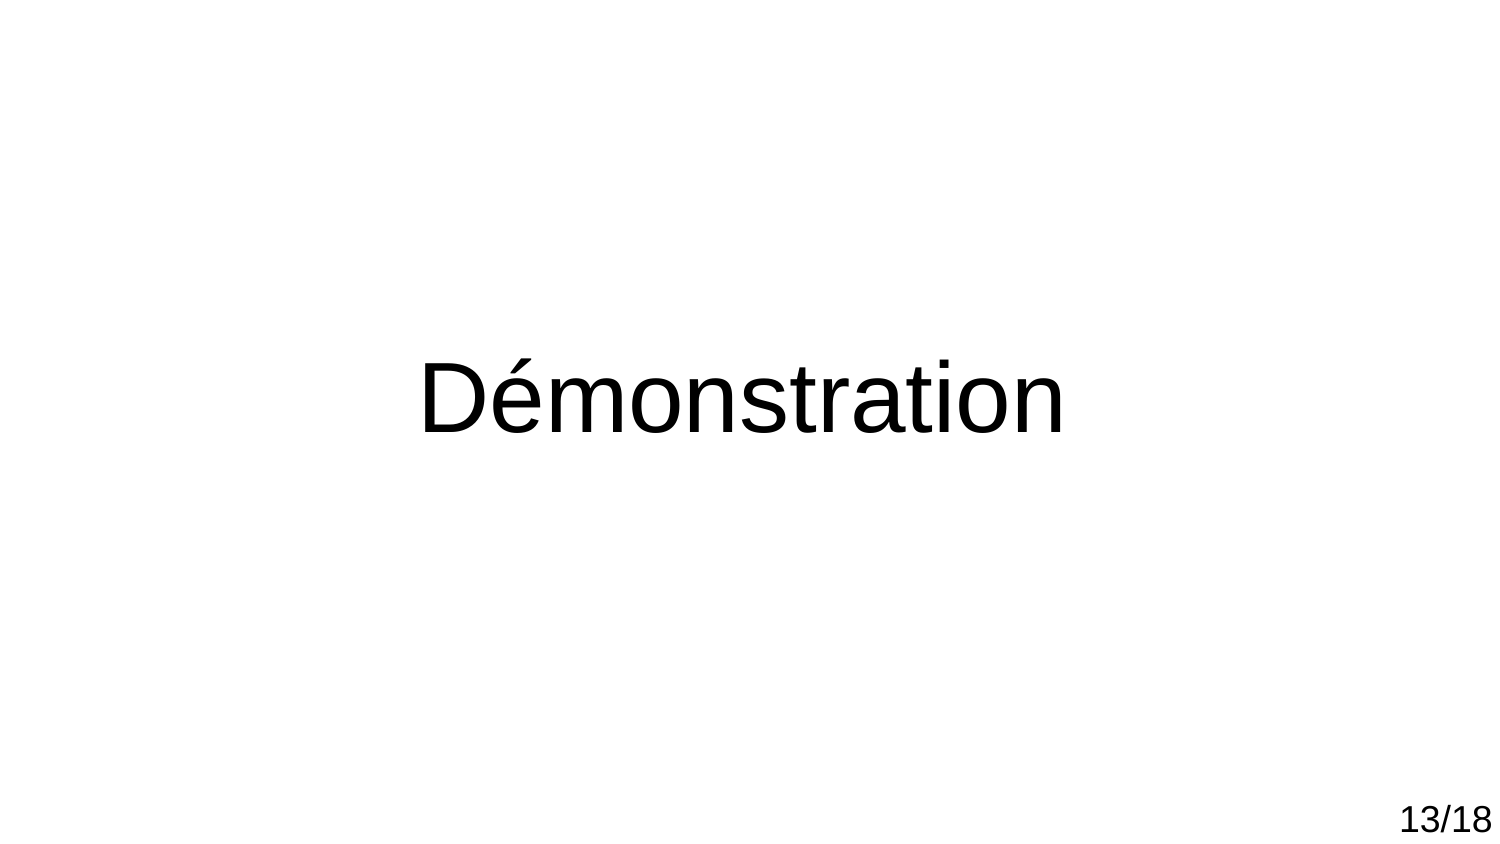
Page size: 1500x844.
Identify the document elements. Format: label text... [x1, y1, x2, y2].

list Démonstration [31, 342, 1382, 827]
text_box 13/18 [1384, 791, 1500, 844]
